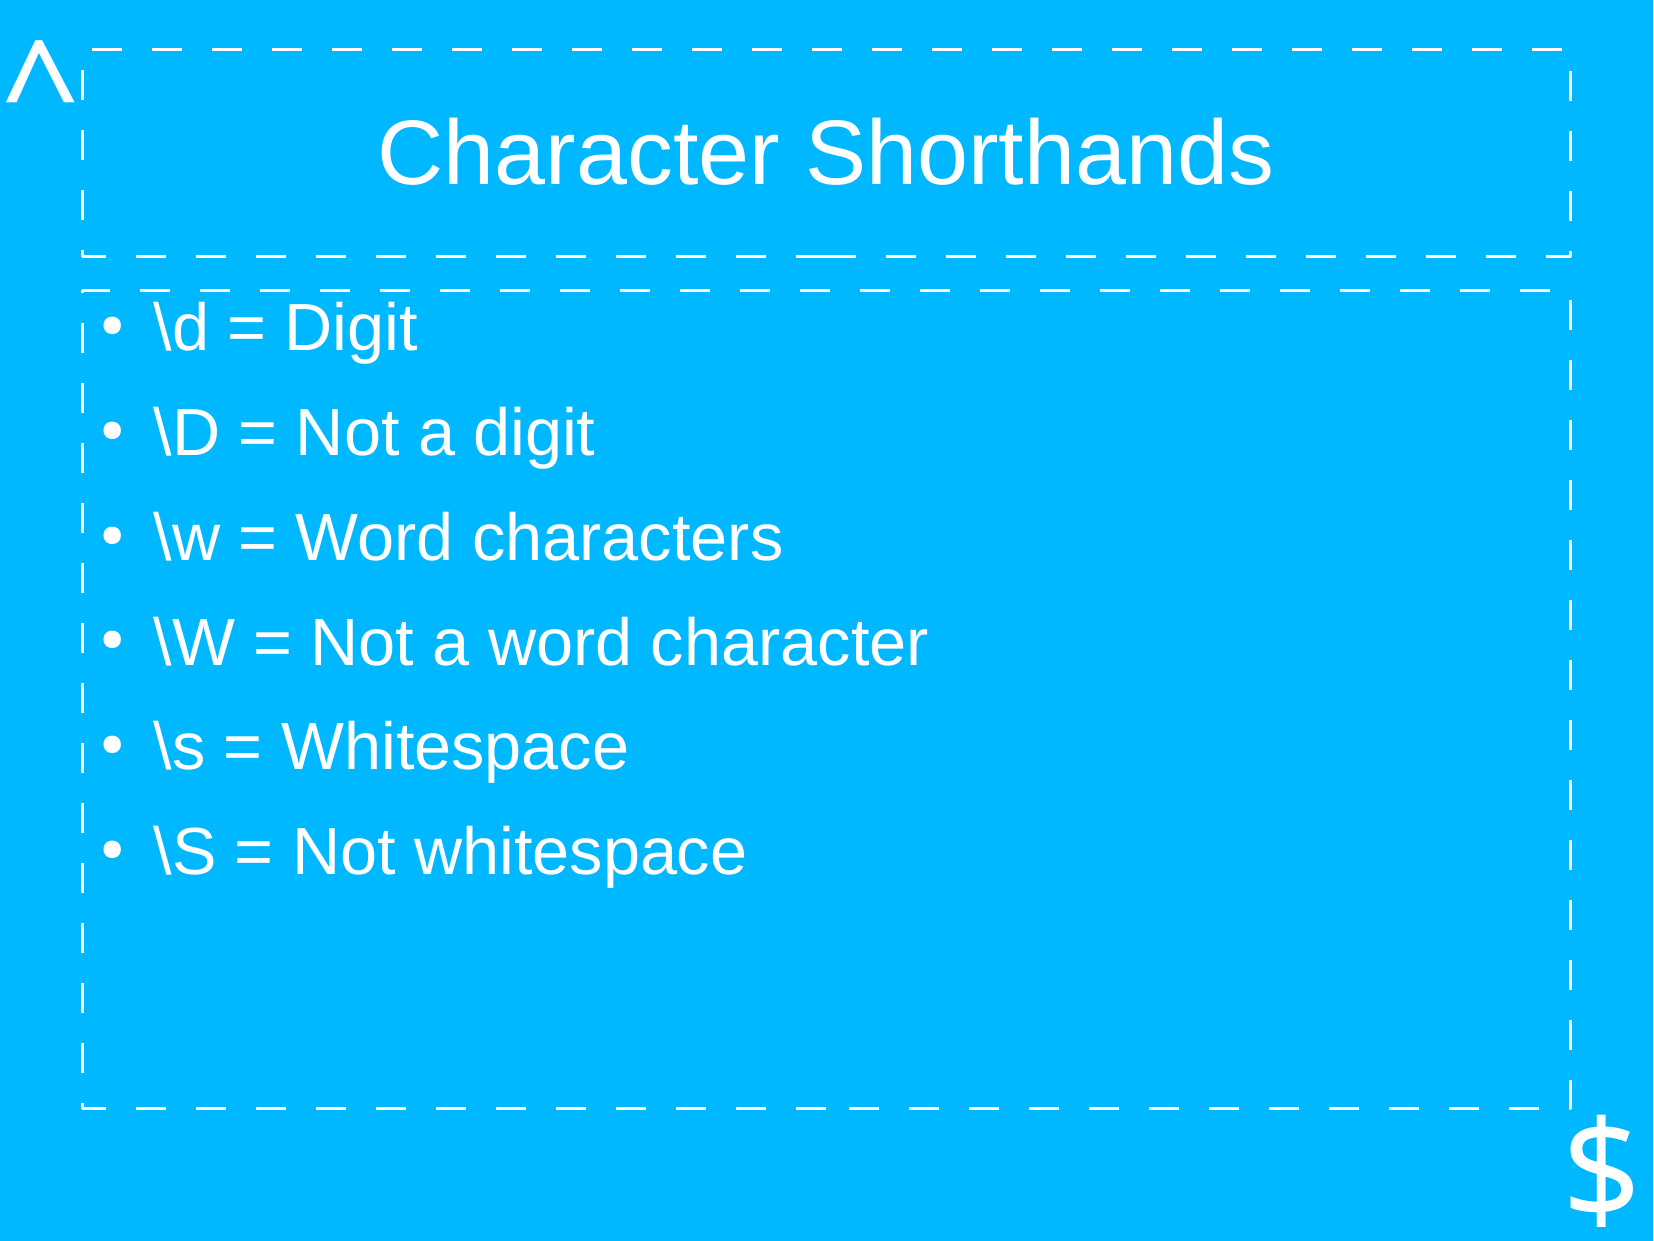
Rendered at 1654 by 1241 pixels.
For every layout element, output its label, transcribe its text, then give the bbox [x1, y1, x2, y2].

list \d = Digit \D = Not a digit \w = Word characters \W = Not a word character \s = Whitespace \S = Not whitespace [82, 290, 1571, 1109]
title Character Shorthands [82, 49, 1571, 257]
